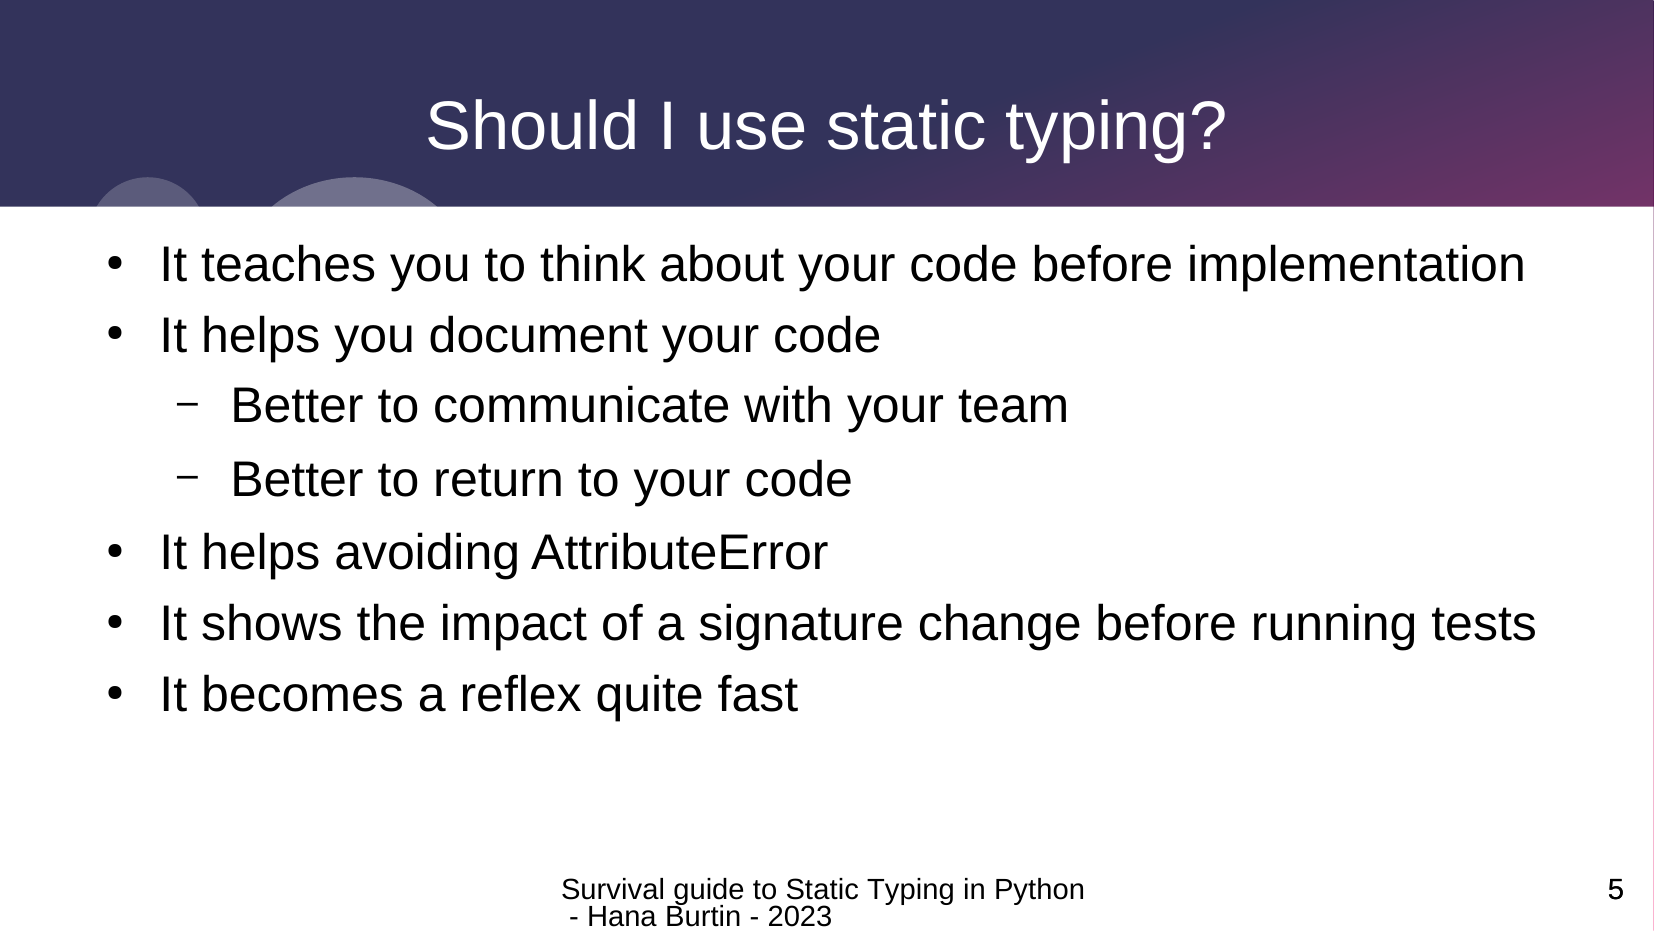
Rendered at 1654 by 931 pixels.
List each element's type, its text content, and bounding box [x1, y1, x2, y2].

list It teaches you to think about your code before implementation It helps you document your code Better to communicate with your team Better to return to your code It helps avoiding AttributeError It shows the impact of a signature change before running tests It becomes a reflex quite fast [88, 236, 1565, 827]
title Should I use static typing? [88, 44, 1565, 207]
